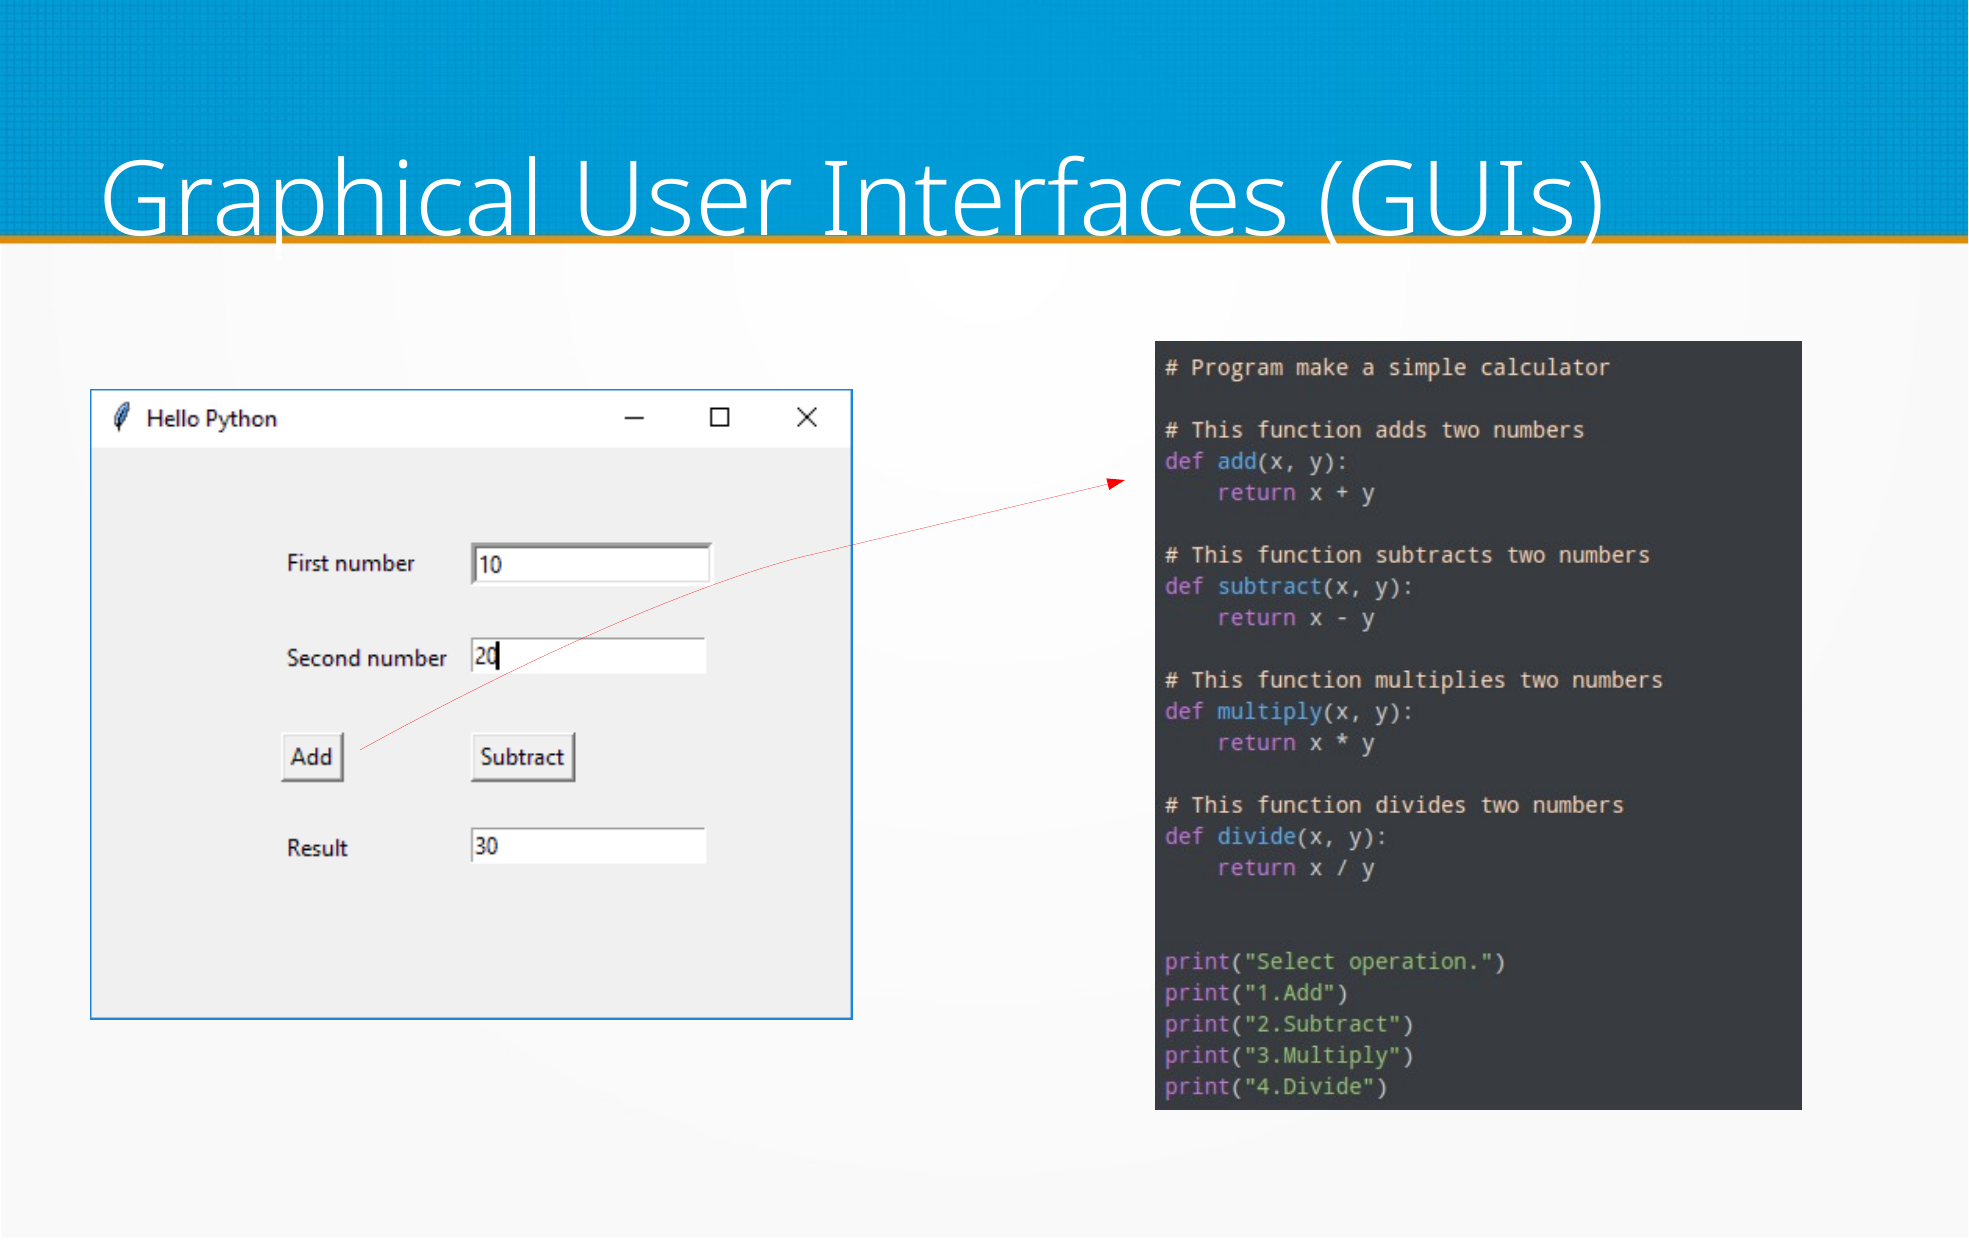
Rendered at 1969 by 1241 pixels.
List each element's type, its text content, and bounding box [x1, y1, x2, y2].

picture [0, 233, 1969, 1241]
title Graphical User Interfaces (GUIs) [98, 49, 1870, 257]
